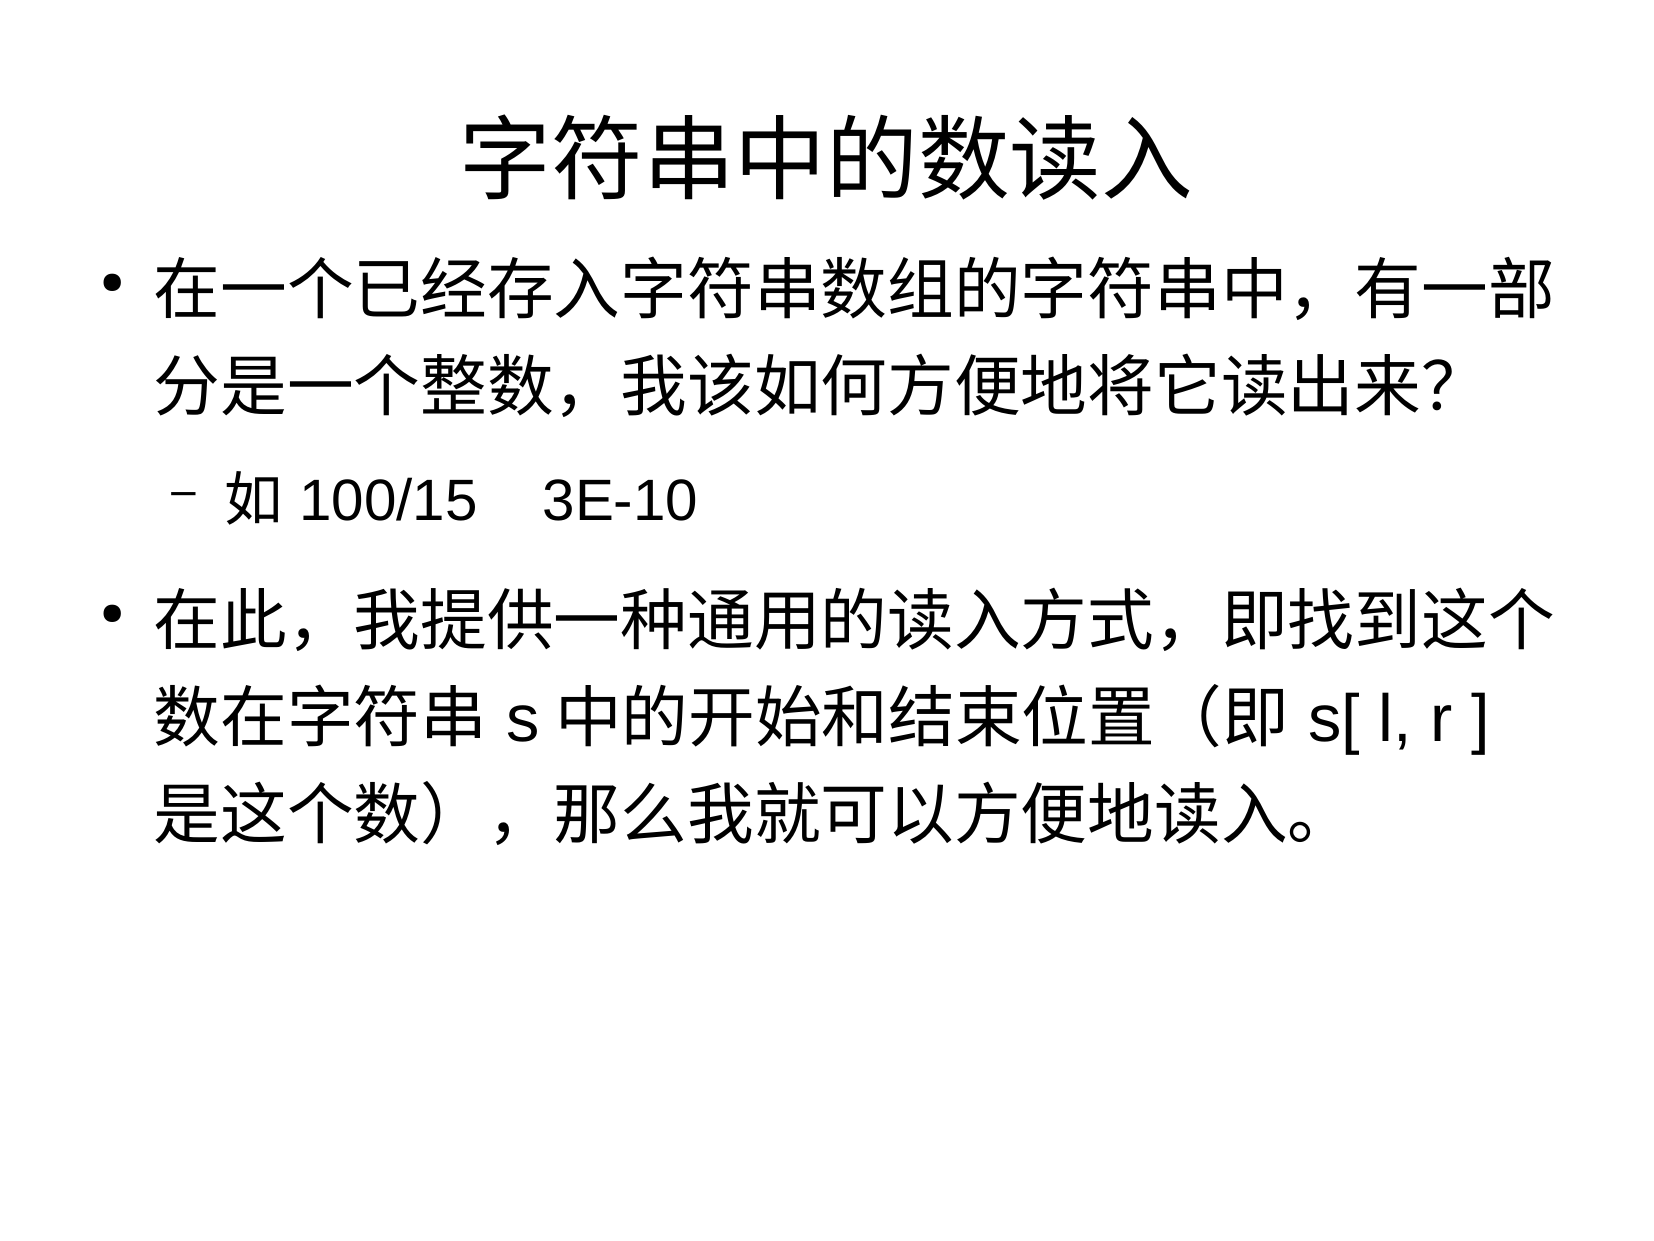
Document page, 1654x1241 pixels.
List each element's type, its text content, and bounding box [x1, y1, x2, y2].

title 字符串中的数读入 [82, 49, 1571, 236]
list 在一个已经存入字符串数组的字符串中，有一部分是一个整数，我该如何方便地将它读出来？ 如100/15 3E-10 在此，我提供一种通用的读入方式，即找到这个数在字符串s中的开始和结束位置（即s[ l, r ] 是这个数），那么我就可以方便地读入。 [82, 236, 1571, 1182]
